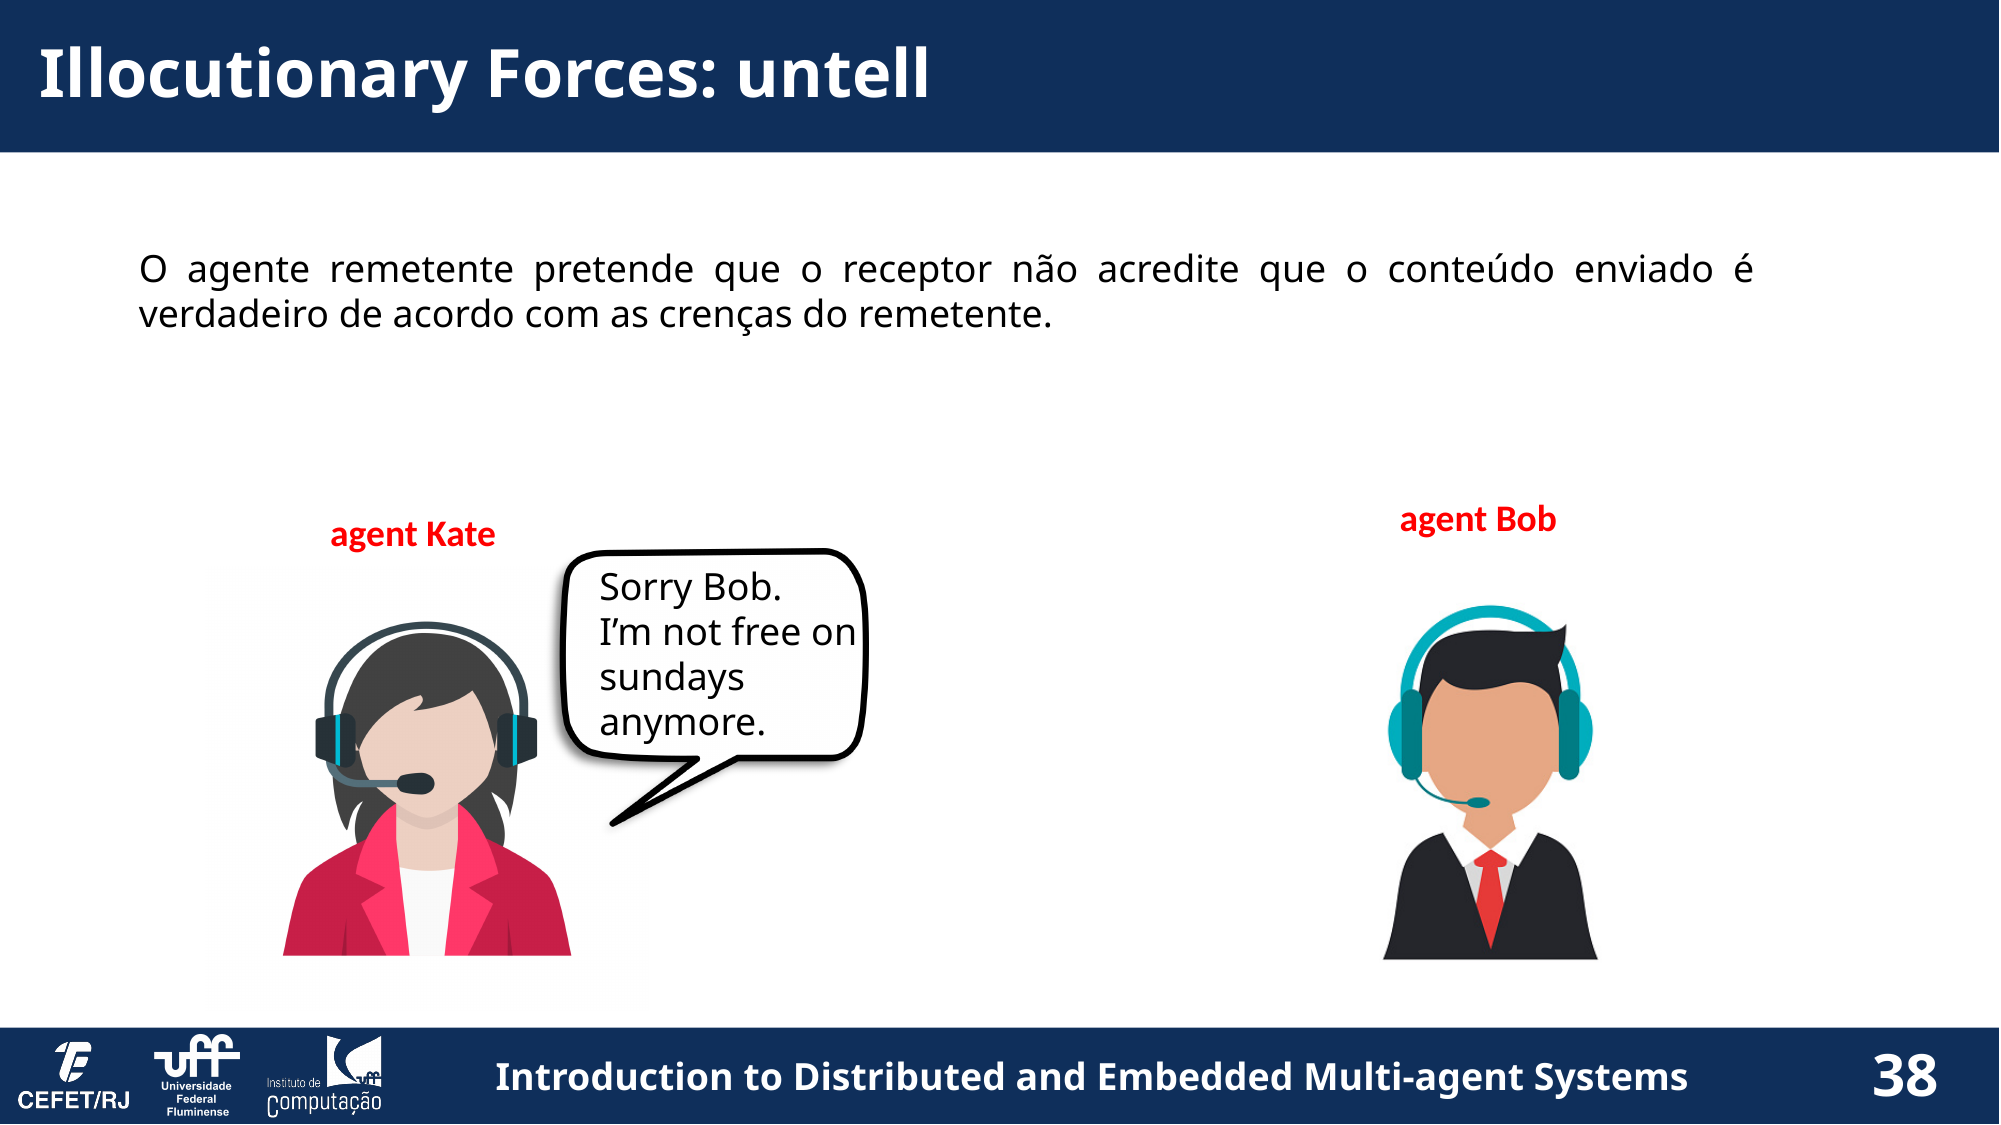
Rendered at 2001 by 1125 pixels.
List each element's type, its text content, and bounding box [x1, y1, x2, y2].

text_box agent Bob [1360, 486, 1596, 547]
picture [265, 1033, 383, 1118]
picture [205, 548, 869, 1011]
picture [18, 1021, 129, 1125]
text_box Illocutionary Forces: untell [25, 23, 1999, 119]
picture [1268, 560, 1713, 1005]
picture [153, 1033, 241, 1121]
text_box O agente remetente pretende que o receptor não acredite que o conteúdo enviado é verdadeiro de acordo com as crenças do remetente. [123, 237, 1771, 343]
text_box agent Kate [295, 501, 531, 562]
text_box Sorry Bob. I’m not free on sundays anymore. [584, 555, 880, 750]
